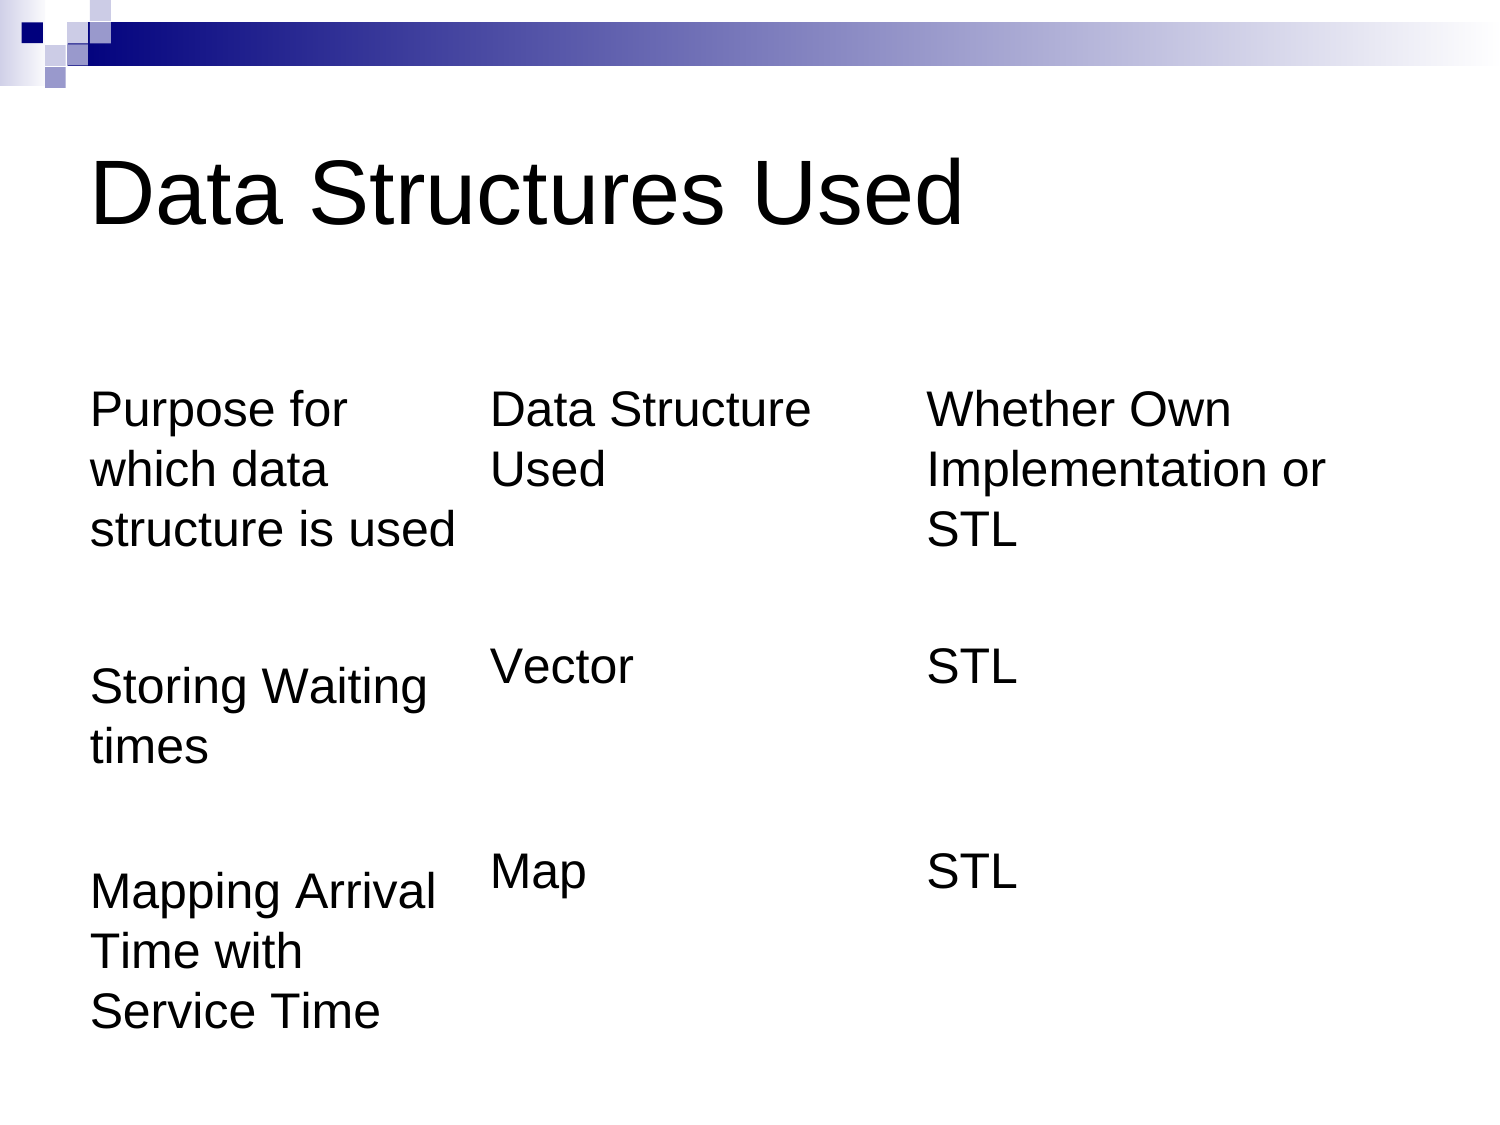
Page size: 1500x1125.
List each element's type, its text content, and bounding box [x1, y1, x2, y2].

table_cell Vector [475, 564, 912, 781]
table_cell [912, 1047, 1400, 1125]
table_cell STL [912, 781, 1400, 1047]
table_header Purpose for which data structure is used [75, 287, 475, 564]
table_cell [75, 1047, 475, 1125]
table_cell STL [912, 564, 1400, 781]
title Data Structures Used [75, 75, 1426, 301]
table_cell Map [475, 781, 912, 1047]
table_cell Mapping Arrival Time with Service Time [75, 781, 475, 1047]
table_header Data Structure Used [475, 287, 912, 564]
table_cell [475, 1047, 912, 1125]
table_cell Storing Waiting times [75, 564, 475, 781]
table_header Whether Own Implementation or STL [912, 287, 1400, 564]
